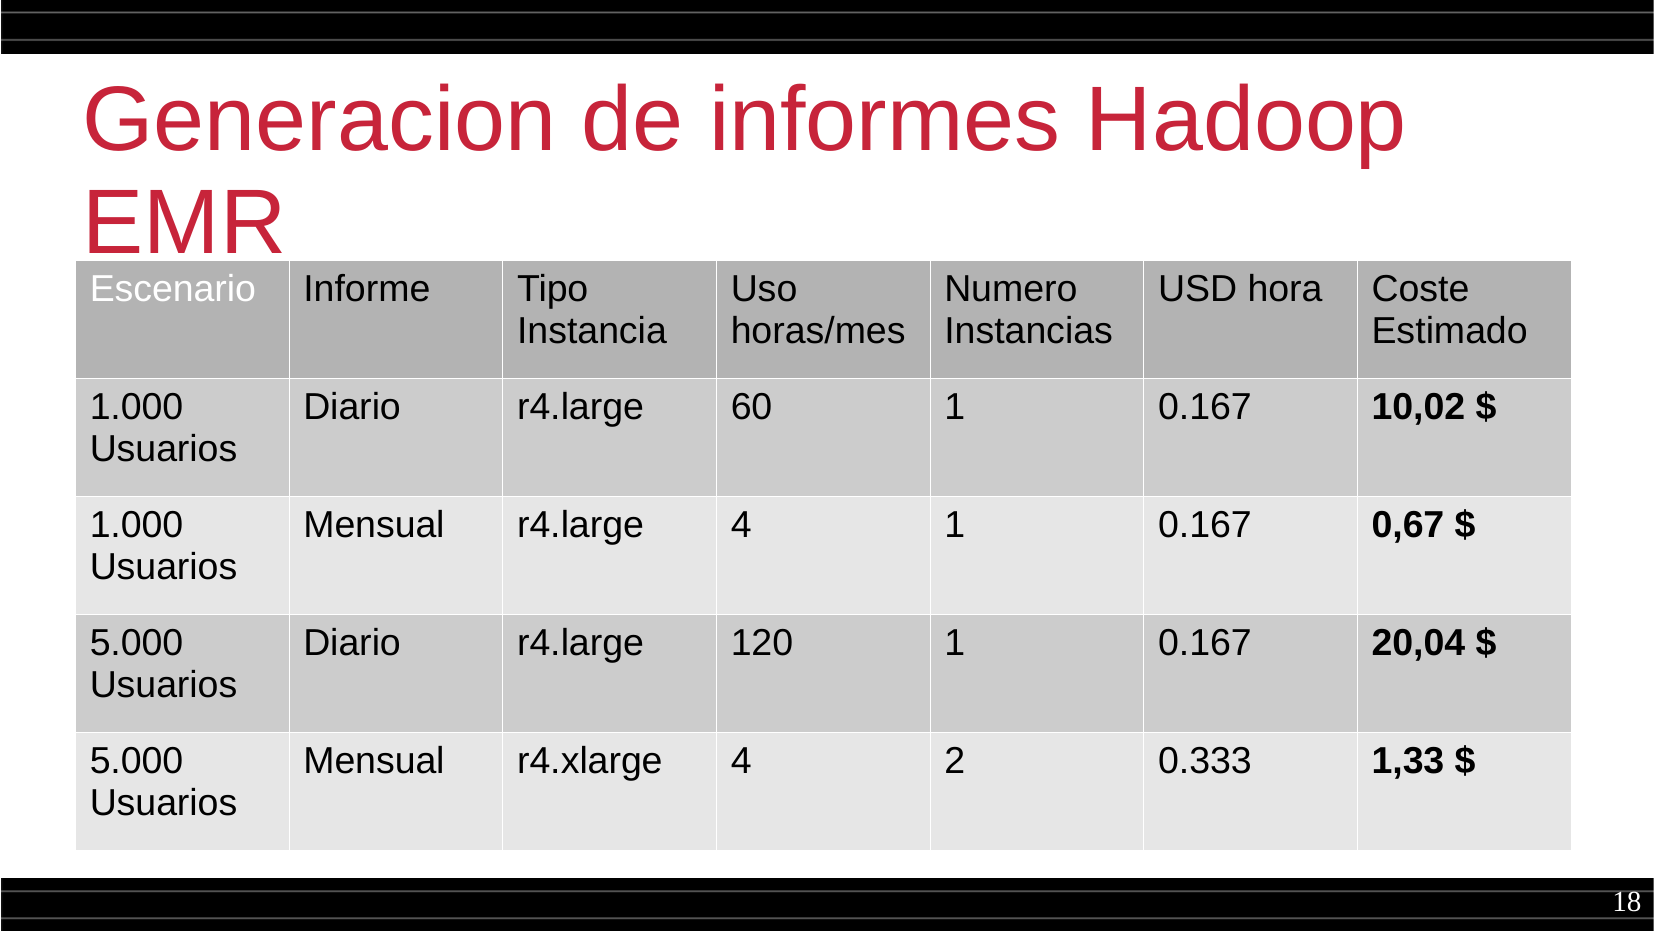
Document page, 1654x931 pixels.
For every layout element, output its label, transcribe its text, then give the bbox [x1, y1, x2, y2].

table_cell r4.large [503, 379, 716, 496]
table_cell 2 [931, 733, 1143, 850]
table_header Tipo Instancia [503, 261, 716, 378]
table_cell 0.167 [1144, 497, 1357, 614]
table_cell r4.xlarge [503, 733, 716, 850]
table_cell 4 [717, 497, 930, 614]
table_header Numero Instancias [931, 261, 1143, 378]
table_header Uso horas/mes [717, 261, 930, 378]
table_cell 5.000 Usuarios [76, 615, 289, 732]
table_header Informe [290, 261, 502, 378]
table_cell 20,04 $ [1358, 615, 1571, 732]
table_cell r4.large [503, 615, 716, 732]
table_cell 5.000 Usuarios [76, 733, 289, 850]
table_cell 1 [931, 379, 1143, 496]
table_cell 0,67 $ [1358, 497, 1571, 614]
table_cell 10,02 $ [1358, 379, 1571, 496]
table_cell Mensual [290, 497, 502, 614]
picture [1, 878, 1654, 931]
table_cell 1.000 Usuarios [76, 379, 289, 496]
title Generacion de informes Hadoop EMR [82, 67, 1571, 260]
table_cell 0.167 [1144, 615, 1357, 732]
table_cell r4.large [503, 497, 716, 614]
table_header Coste Estimado [1358, 261, 1571, 378]
table_cell 1 [931, 615, 1143, 732]
picture [1, 0, 1654, 54]
table_header Escenario [76, 261, 289, 378]
table_header USD hora [1144, 261, 1357, 378]
table_cell 1.000 Usuarios [76, 497, 289, 614]
table_cell 60 [717, 379, 930, 496]
table_cell 1,33 $ [1358, 733, 1571, 850]
table_cell 4 [717, 733, 930, 850]
table_cell 120 [717, 615, 930, 732]
table_cell 1 [931, 497, 1143, 614]
table_cell Diario [290, 615, 502, 732]
table_cell 0.333 [1144, 733, 1357, 850]
table_cell 0.167 [1144, 379, 1357, 496]
table_cell Diario [290, 379, 502, 496]
table_cell Mensual [290, 733, 502, 850]
